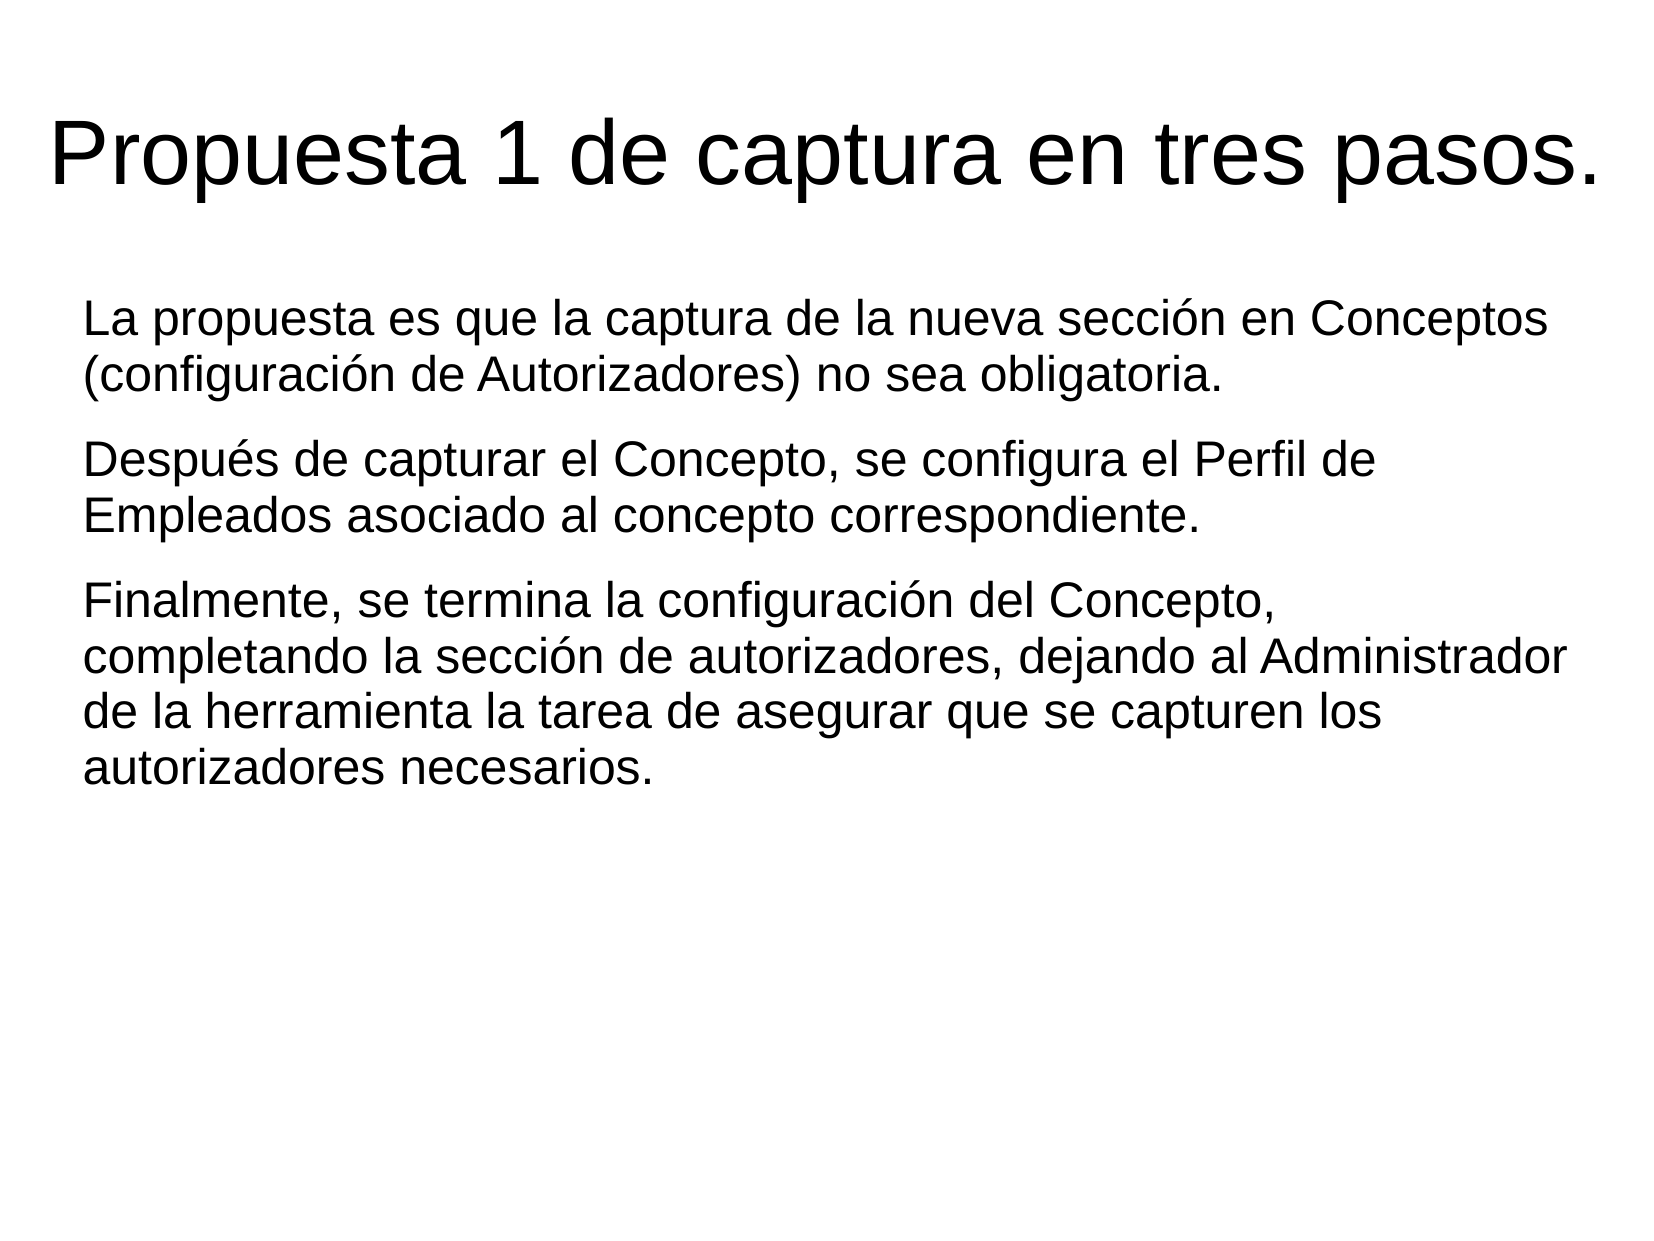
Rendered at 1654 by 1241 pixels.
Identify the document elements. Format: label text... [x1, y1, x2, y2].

list La propuesta es que la captura de la nueva sección en Conceptos (configuración de Autorizadores) no sea obligatoria. Después de capturar el Concepto, se configura el Perfil de Empleados asociado al concepto correspondiente. Finalmente, se termina la configuración del Concepto, completando la sección de autorizadores, dejando al Administrador de la herramienta la tarea de asegurar que se capturen los autorizadores necesarios. [82, 290, 1571, 1109]
title Propuesta 1 de captura en tres pasos. [35, 49, 1619, 257]
